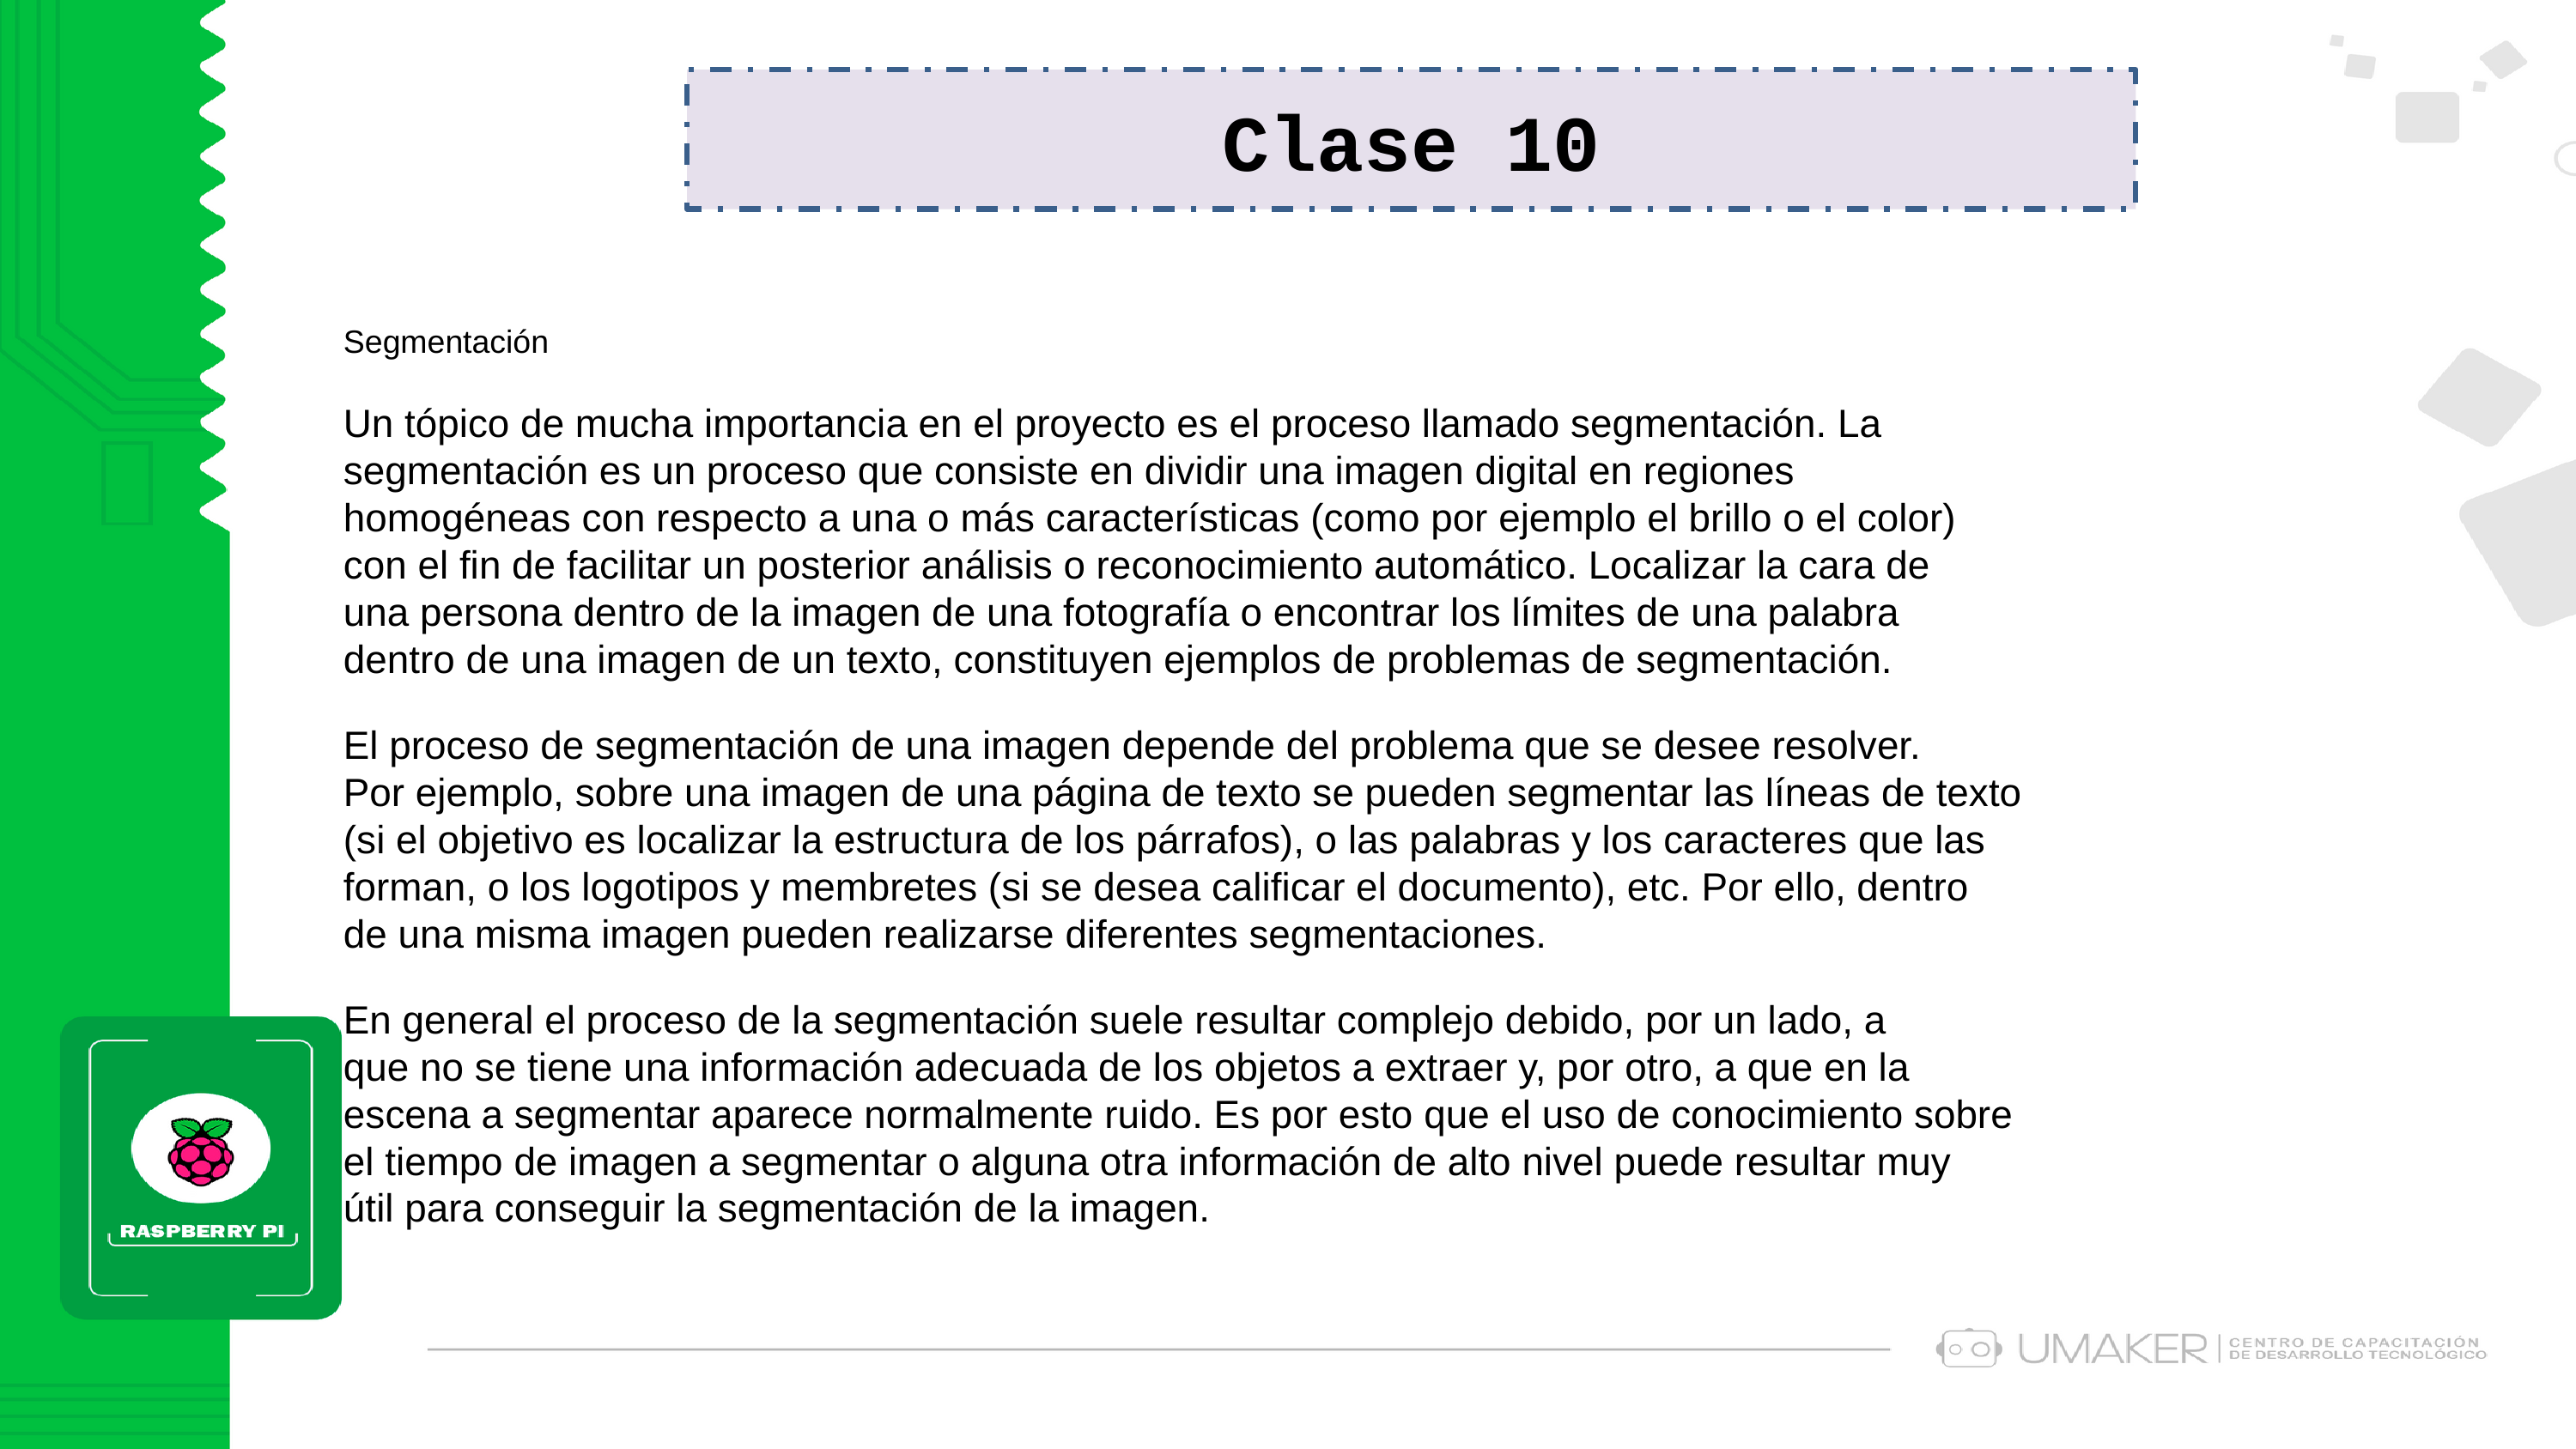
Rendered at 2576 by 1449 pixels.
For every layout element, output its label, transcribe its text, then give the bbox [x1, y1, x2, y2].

text_box Segmentación Un tópico de mucha importancia en el proyecto es el proceso llamado segmentación. La segmentación es un proceso que consiste en dividir una imagen digital en regiones homogéneas con respecto a una o más características (como por ejemplo el brillo o el color) con el fin de facilitar un posterior análisis o reconocimiento automático. Localizar la cara de una persona dentro de la imagen de una fotografía o encontrar los límites de una palabra dentro de una imagen de un texto, constituyen ejemplos de problemas de segmentación. El proceso de segmentación de una imagen depende del problema que se desee resolver. Por ejemplo, sobre una imagen de una página de texto se pueden segmentar las líneas de texto (si el objetivo es localizar la estructura de los párrafos), o las palabras y los caracteres que las forman, o los logotipos y membretes (si se desea calificar el documento), etc. Por ello, dentro de una misma imagen pueden realizarse diferentes segmentaciones. En general el proceso de la segmentación suele resultar complejo debido, por un lado, a que no se tiene una información adecuada de los objetos a extraer y, por otro, a que en la escena a segmentar aparece normalmente ruido. Es por esto que el uso de conocimiento sobre el tiempo de imagen a segmentar o alguna otra información de alto nivel puede resultar muy útil para conseguir la segmentación de la imagen. [331, 314, 2465, 1207]
picture [0, 0, 2576, 1449]
text_box Clase 10 [687, 70, 2136, 209]
